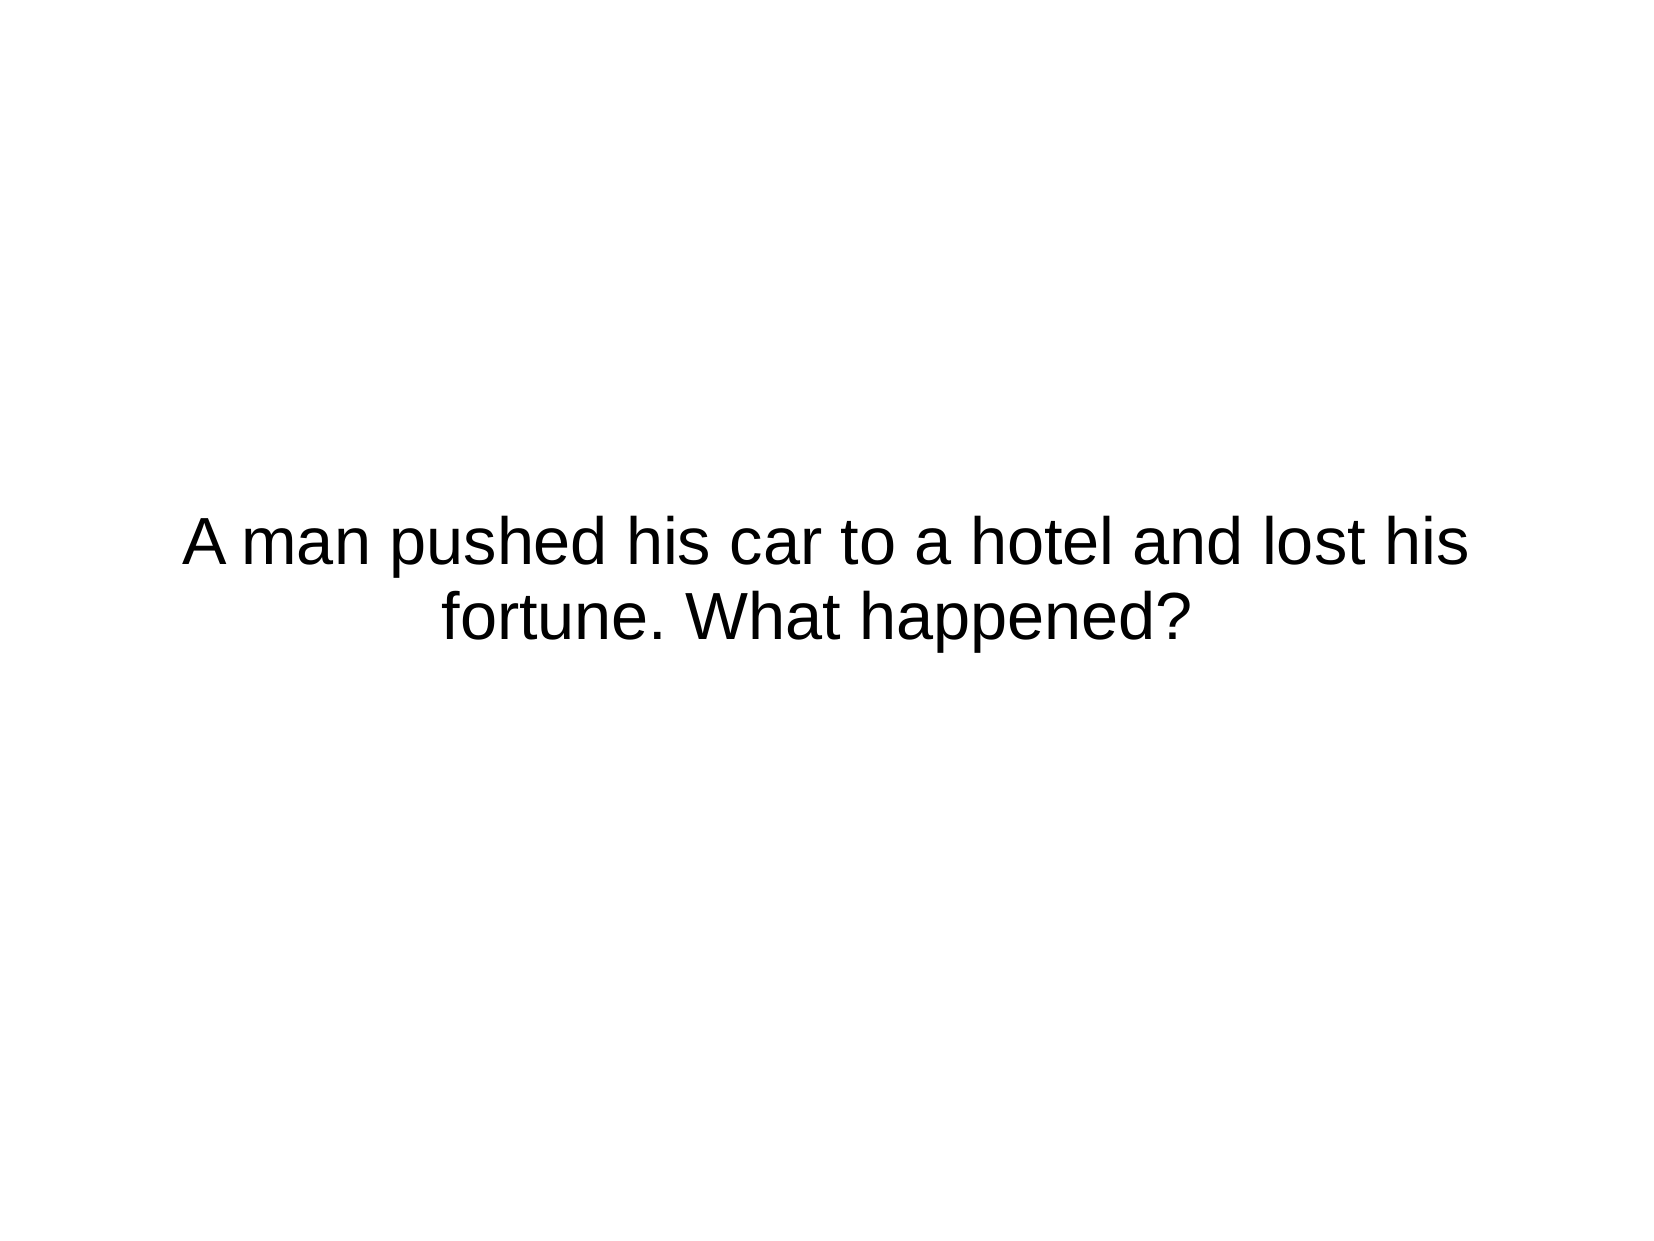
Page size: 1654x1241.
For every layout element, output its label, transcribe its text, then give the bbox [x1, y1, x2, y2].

subtitle A man pushed his car to a hotel and lost his fortune. What happened? [82, 56, 1571, 1102]
